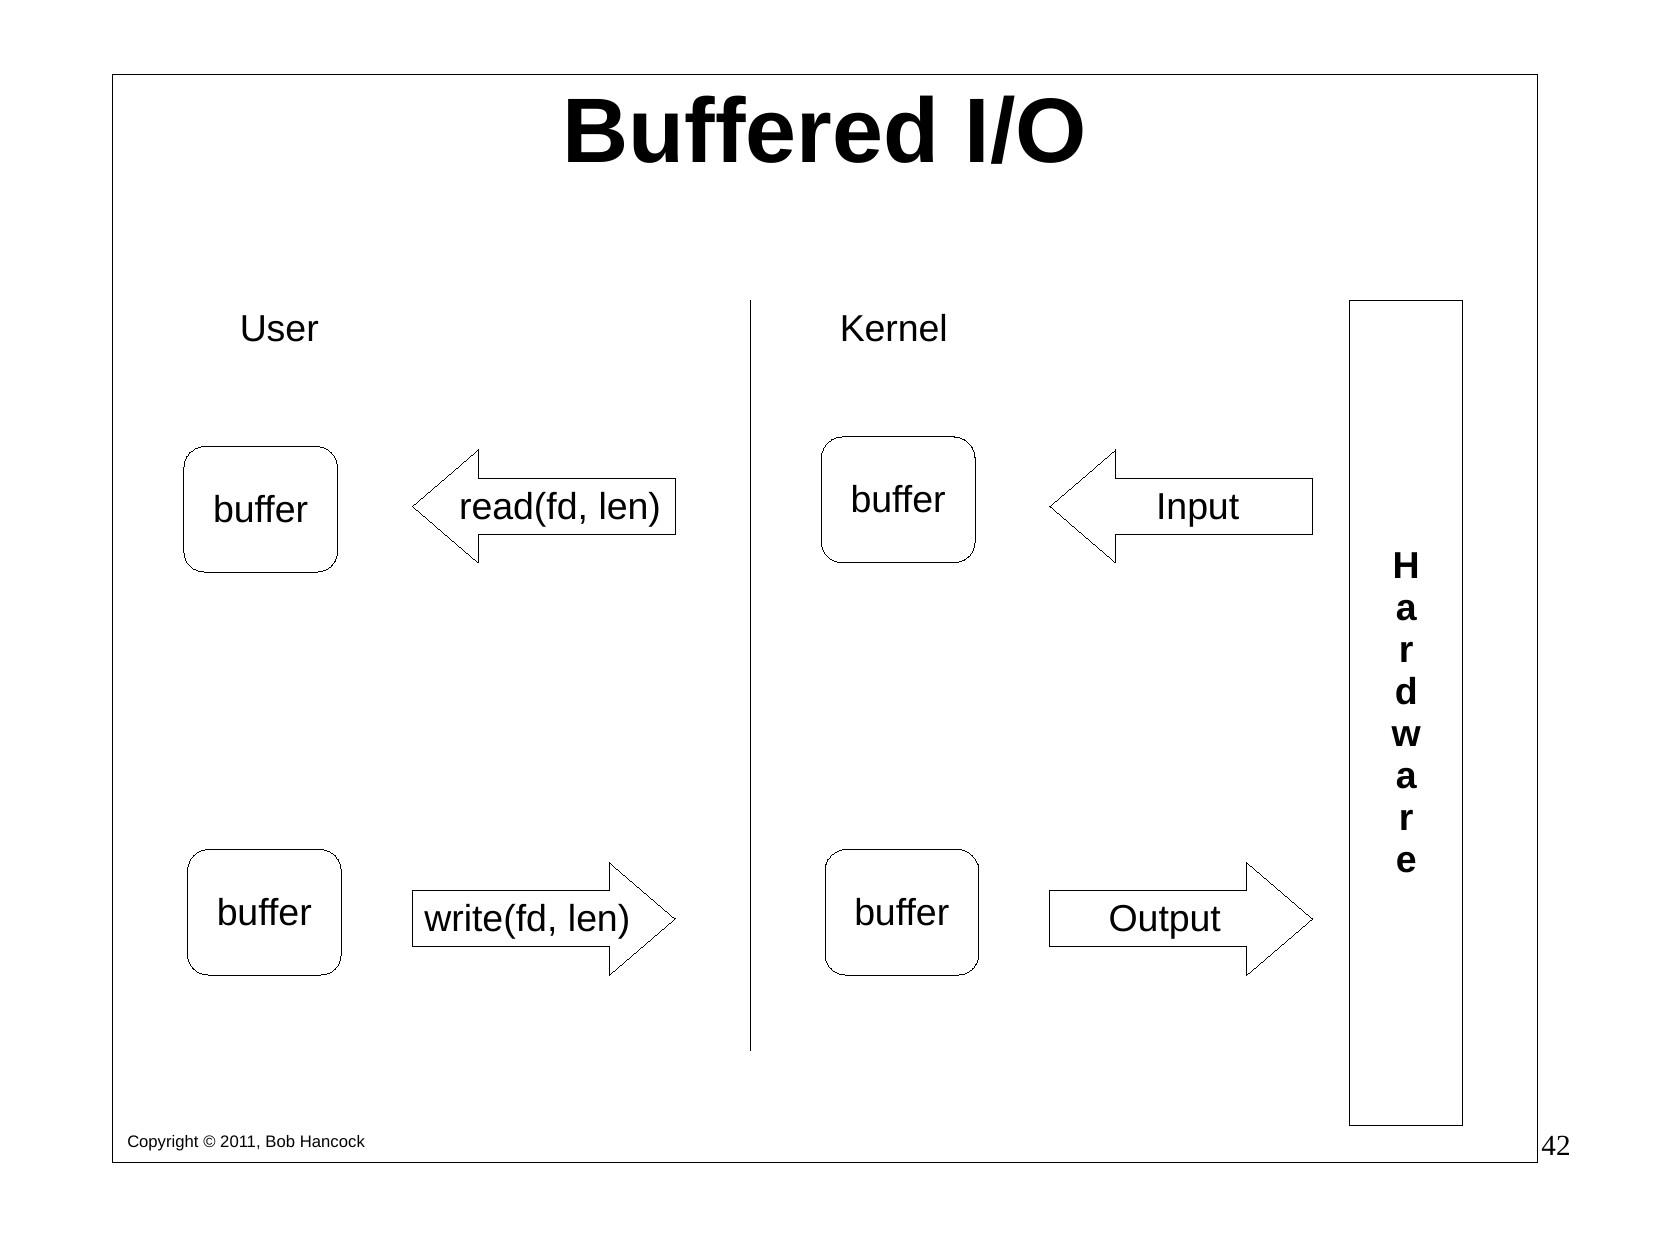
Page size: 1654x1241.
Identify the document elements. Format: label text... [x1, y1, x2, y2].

text_box buffer [187, 849, 342, 976]
text_box Input [1049, 449, 1313, 563]
text_box Copyright © 2011, Bob Hancock [112, 1125, 381, 1159]
title Buffered I/O [112, 75, 1538, 188]
text_box buffer [183, 446, 338, 573]
text_box Kernel [825, 300, 963, 363]
text_box buffer [821, 436, 976, 563]
text_box read(fd, len) [412, 449, 676, 563]
text_box H a r d w a r e [1349, 300, 1463, 1126]
text_box User [225, 300, 334, 357]
text_box Output [1049, 862, 1313, 976]
text_box write(fd, len) [412, 862, 676, 976]
text_box buffer [825, 849, 979, 976]
